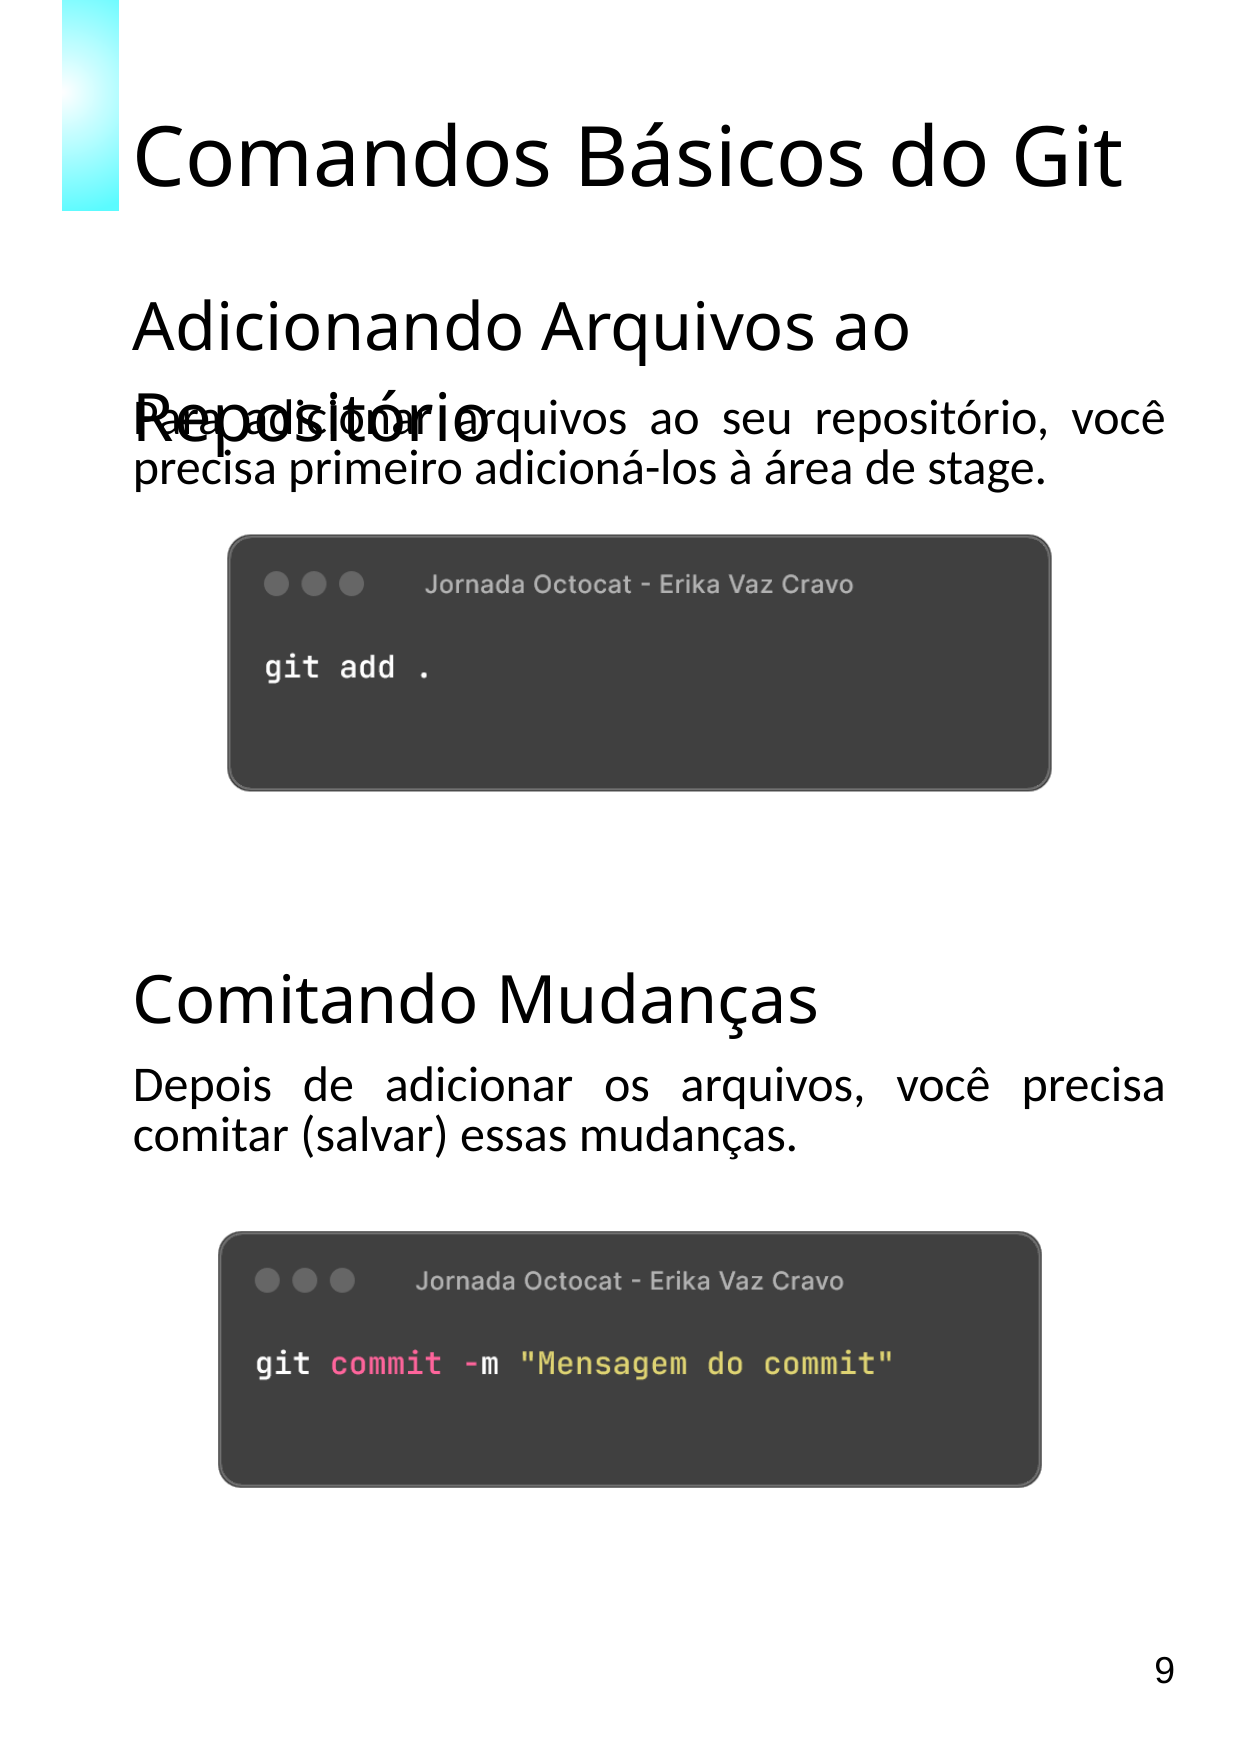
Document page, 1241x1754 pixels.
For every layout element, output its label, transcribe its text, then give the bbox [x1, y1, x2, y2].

text_box <número> [561, 1642, 1190, 1713]
text_box Adicionando Arquivos ao Repositório [118, 271, 1182, 389]
text_box [62, 0, 119, 211]
text_box Comitando Mudanças [118, 944, 1182, 1033]
picture [97, 404, 1182, 922]
picture [88, 1101, 1172, 1618]
text_box Para adicionar arquivos ao seu repositório, você precisa primeiro adicioná-los à área de stage. [118, 389, 1182, 404]
text_box Depois de adicionar os arquivos, você precisa comitar (salvar) essas mudanças. [118, 1057, 1182, 1181]
text_box Comandos Básicos do Git [118, 90, 1182, 215]
